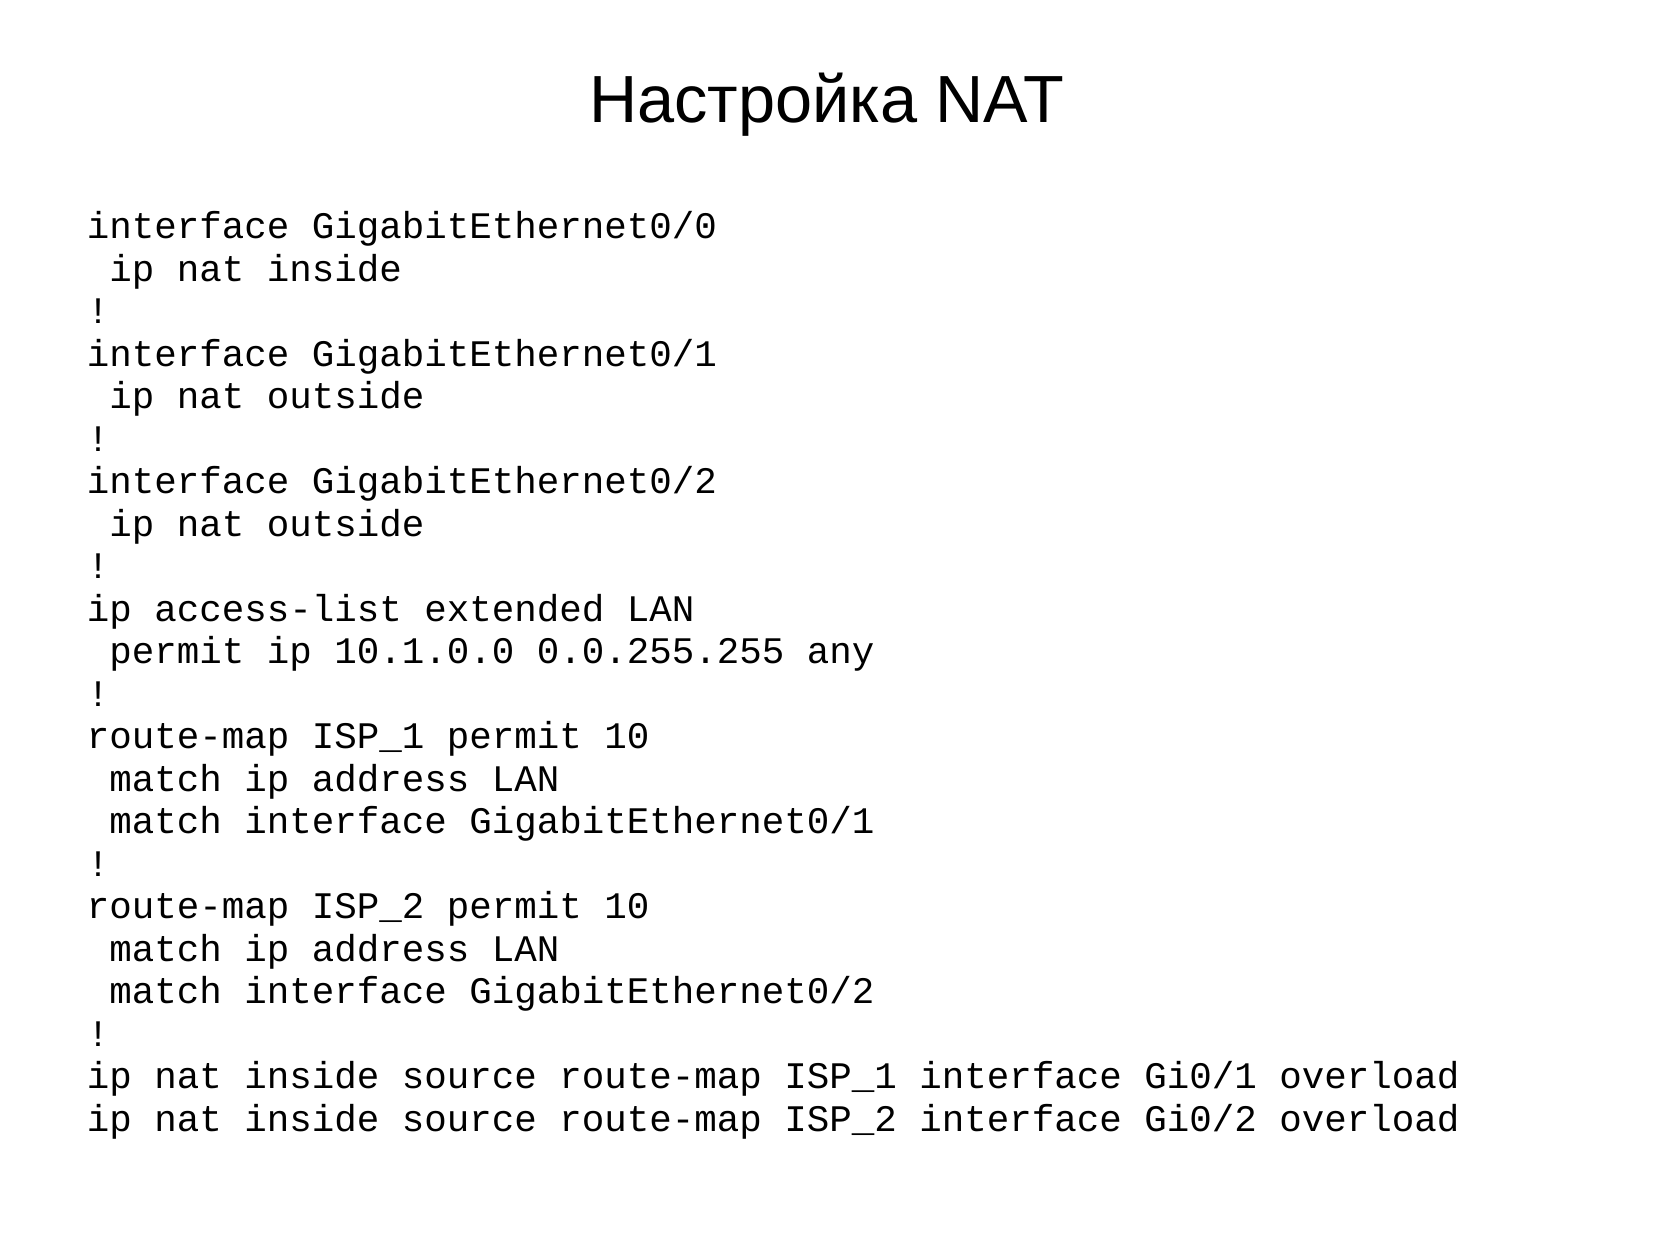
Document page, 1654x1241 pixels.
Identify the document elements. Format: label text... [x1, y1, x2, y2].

title Настройка NAT [82, 49, 1571, 151]
subtitle interface GigabitEthernet0/0 ip nat inside ! interface GigabitEthernet0/1 ip nat outside ! interface GigabitEthernet0/2 ip nat outside ! ip access-list extended LAN permit ip 10.1.0.0 0.0.255.255 any ! route-map ISP_1 permit 10 match ip address LAN match interface GigabitEthernet0/1 ! route-map ISP_2 permit 10 match ip address LAN match interface GigabitEthernet0/2 ! ip nat inside source route-map ISP_1 interface Gi0/1 overload ip nat inside source route-map ISP_2 interface Gi0/2 overload [86, 150, 1576, 1201]
